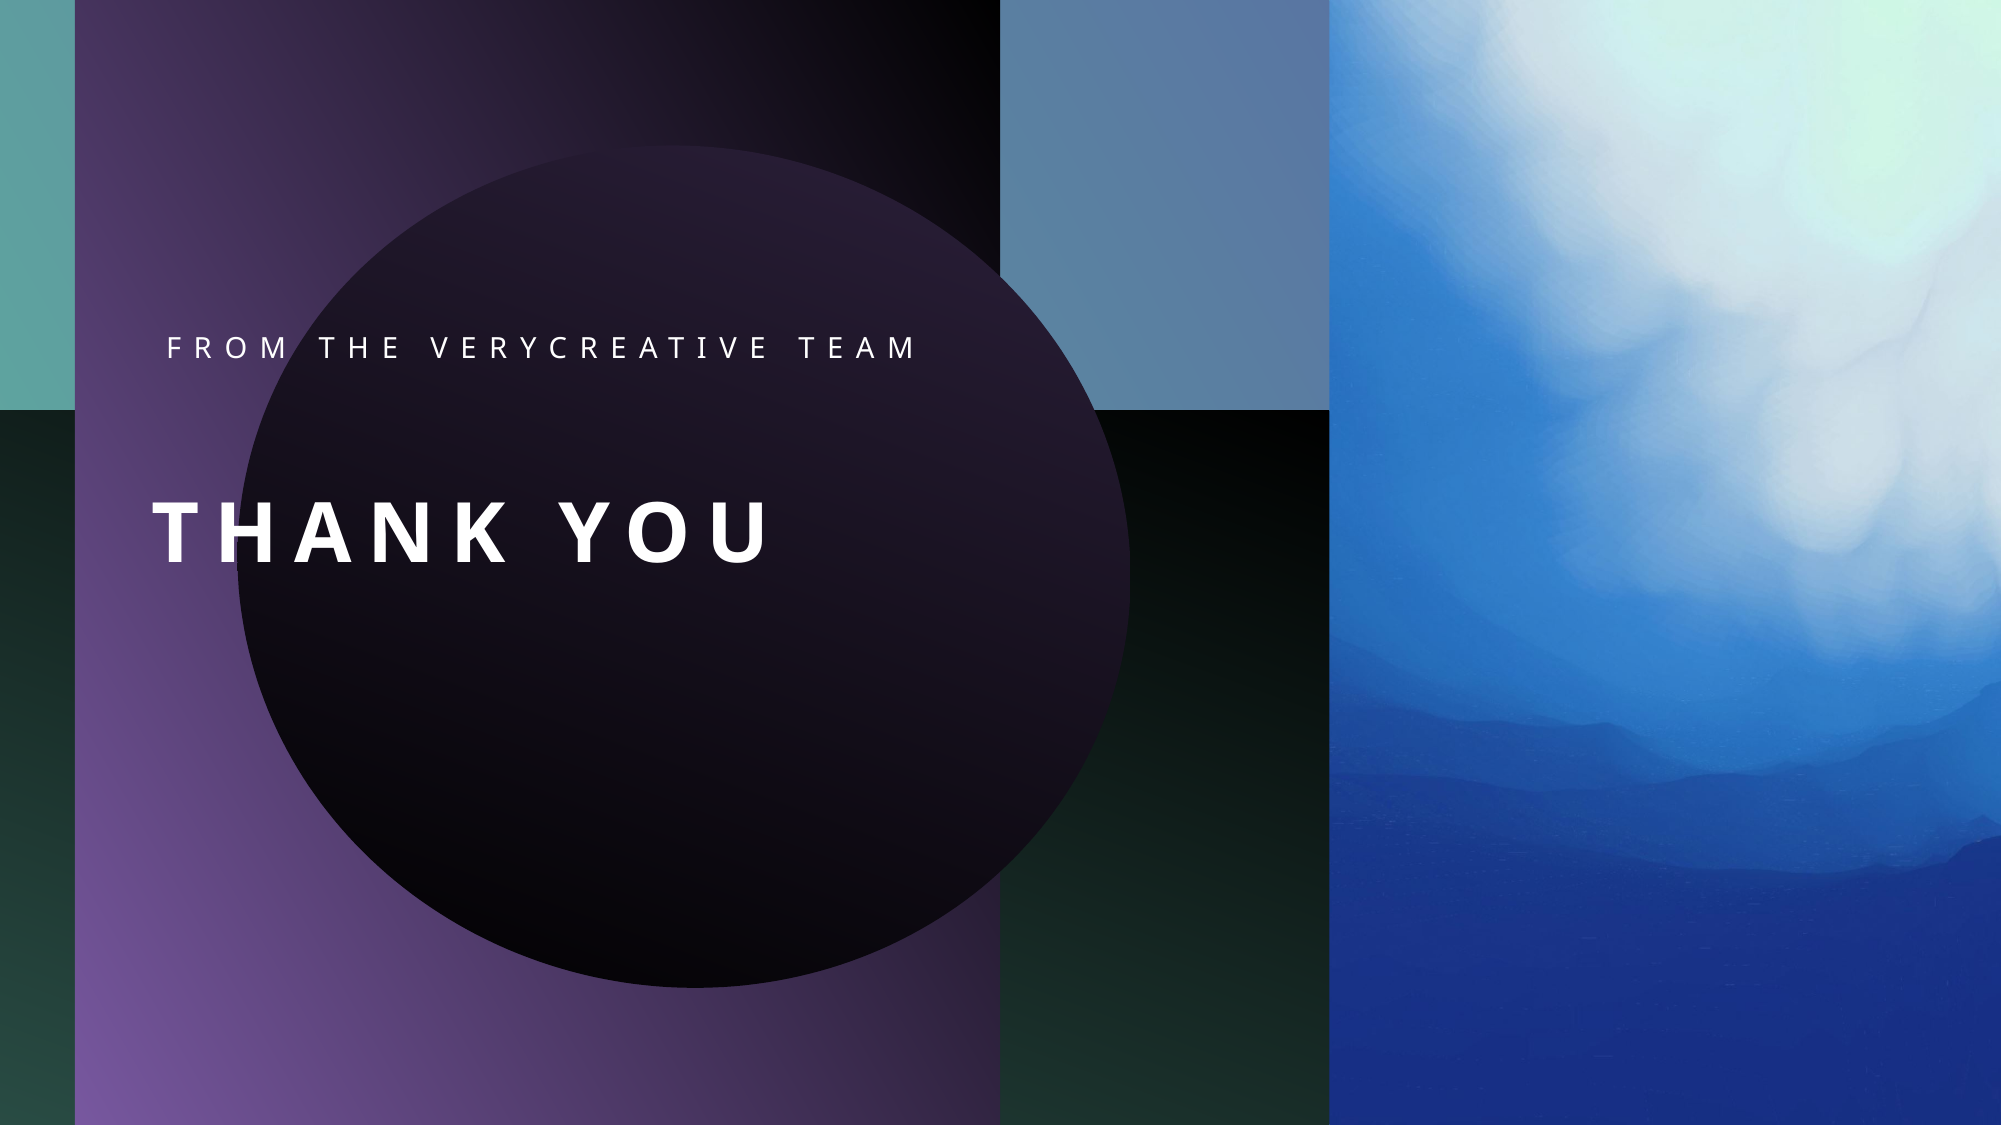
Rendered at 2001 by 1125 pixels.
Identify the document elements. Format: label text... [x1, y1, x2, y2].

subtitle From the VeryCreative team [150, 166, 1036, 372]
title Thank you [150, 479, 1184, 971]
text_box [0, 0, 1329, 1125]
picture [1329, 0, 2000, 1125]
